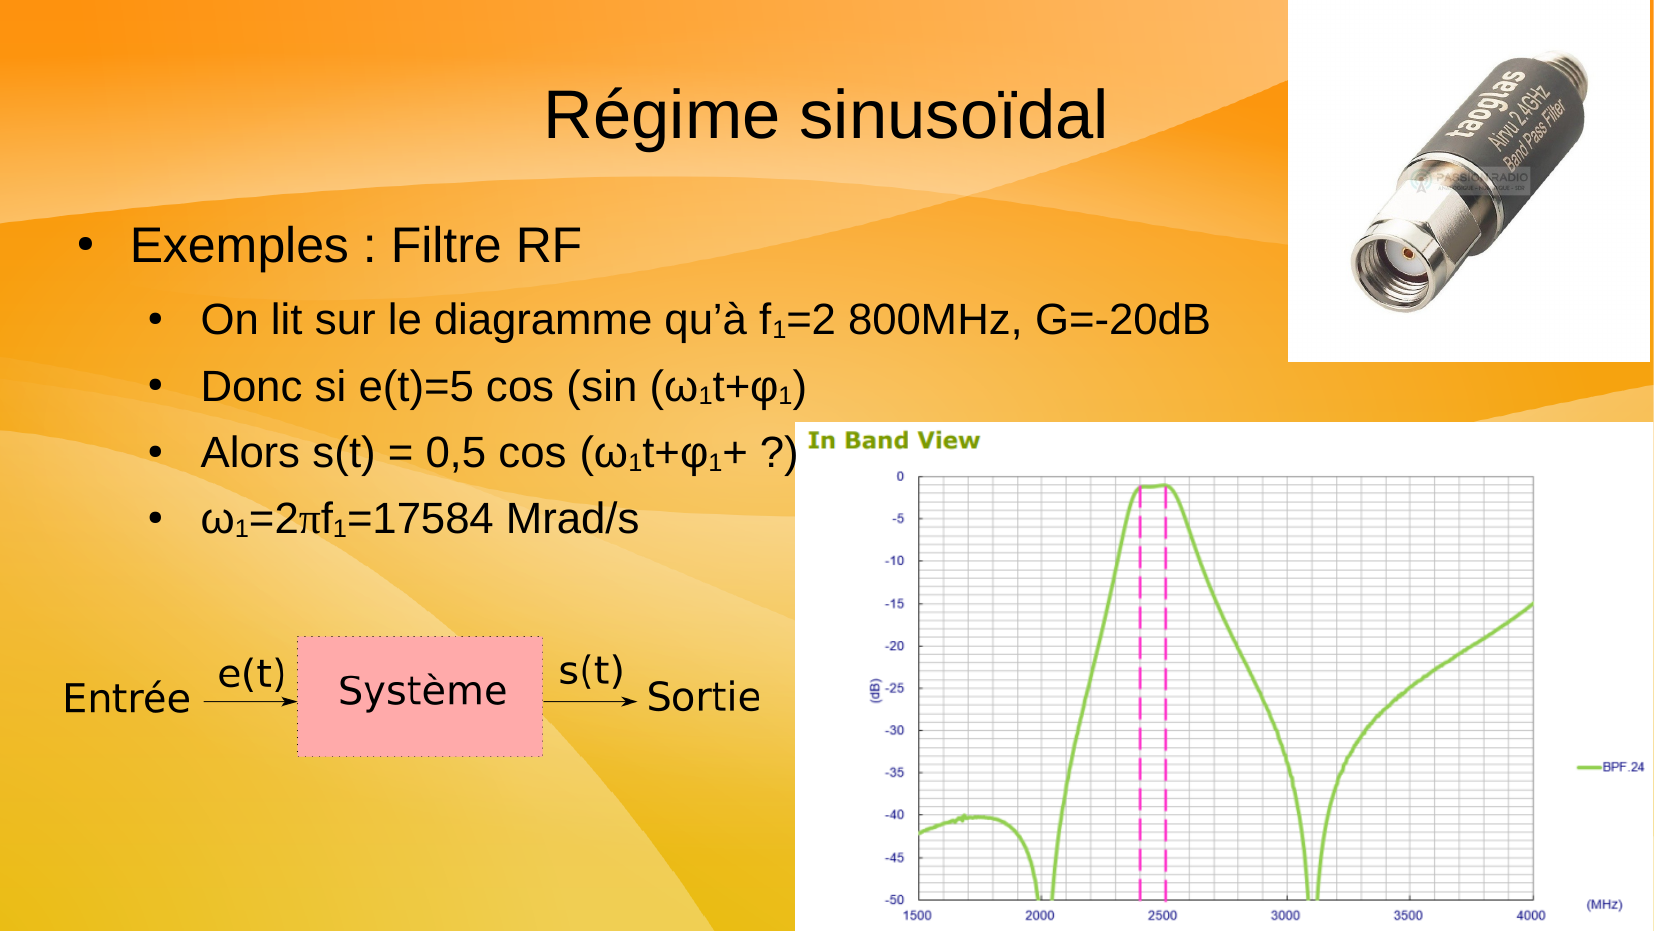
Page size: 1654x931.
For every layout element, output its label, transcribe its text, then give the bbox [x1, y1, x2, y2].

list Exemples : Filtre RF On lit sur le diagramme qu’à f1=2 800MHz, G=-20dB Donc si e(t)=5 cos (sin (ω1t+φ1) Alors s(t) = 0,5 cos (ω1t+φ1+ ?) ω1=2πf1=17584 Mrad/s [58, 217, 1548, 758]
title Régime sinusoïdal [82, 37, 1288, 193]
picture [0, 0, 1654, 931]
